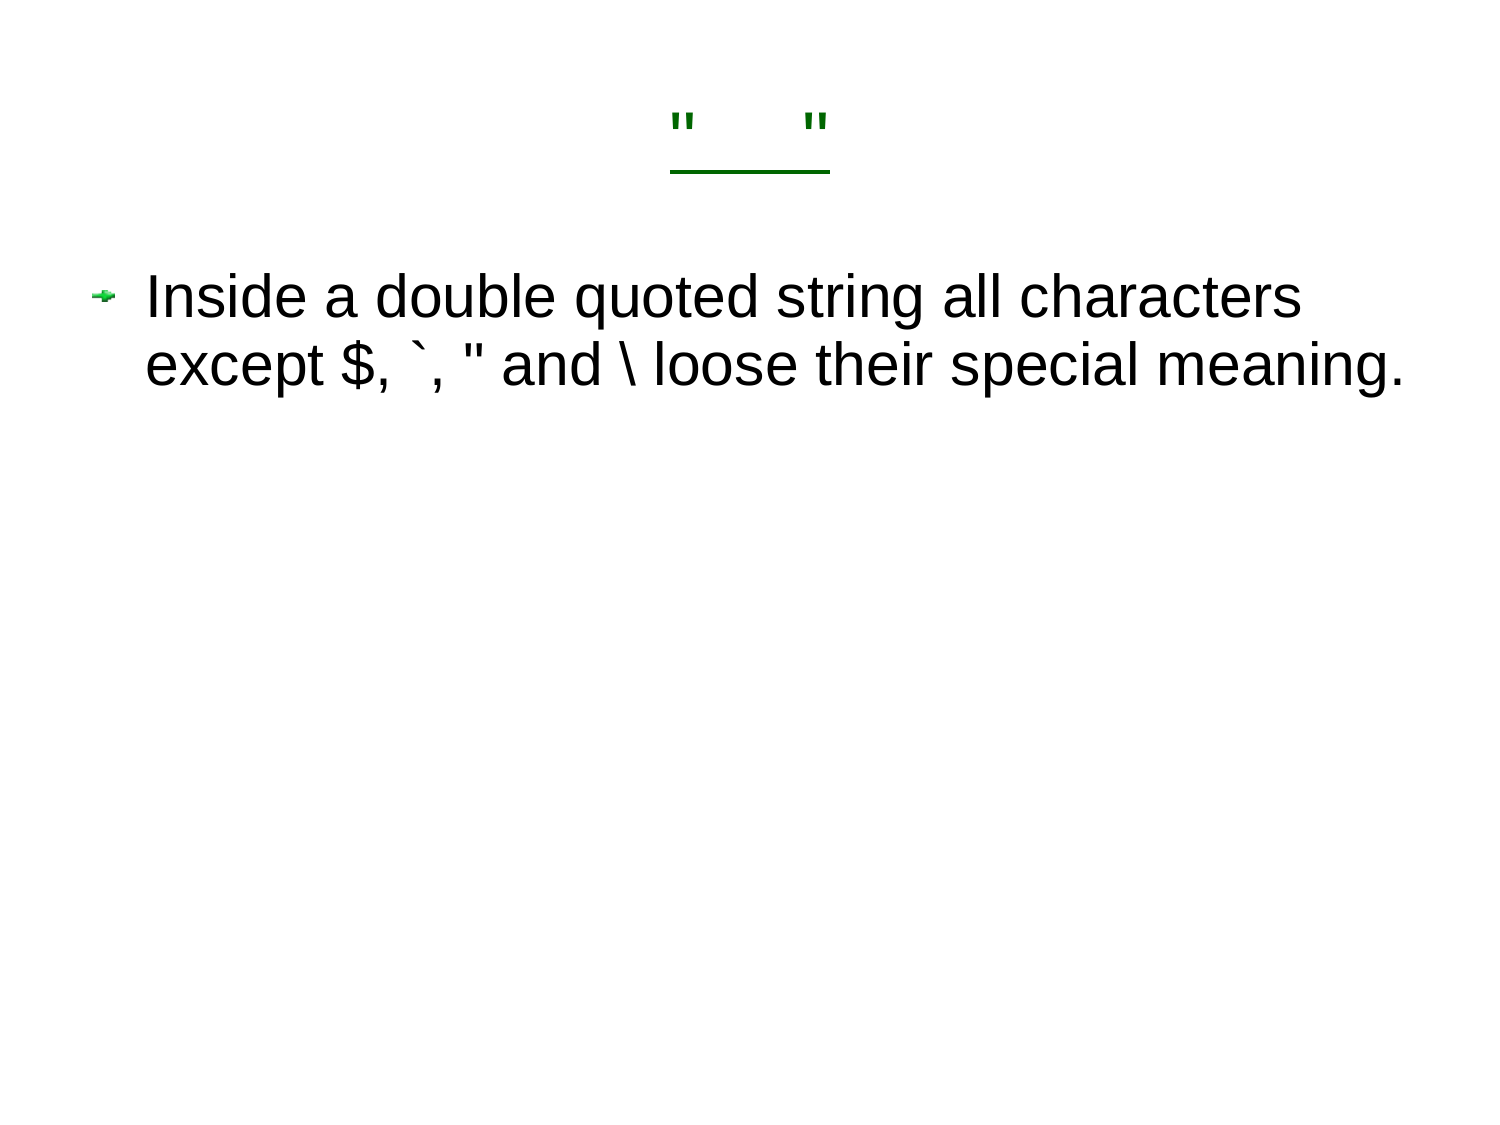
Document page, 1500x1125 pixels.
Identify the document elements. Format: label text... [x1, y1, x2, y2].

list Inside a double quoted string all characters except $, `, " and \ loose their special meaning. [75, 262, 1425, 1006]
title " " [75, 45, 1425, 233]
